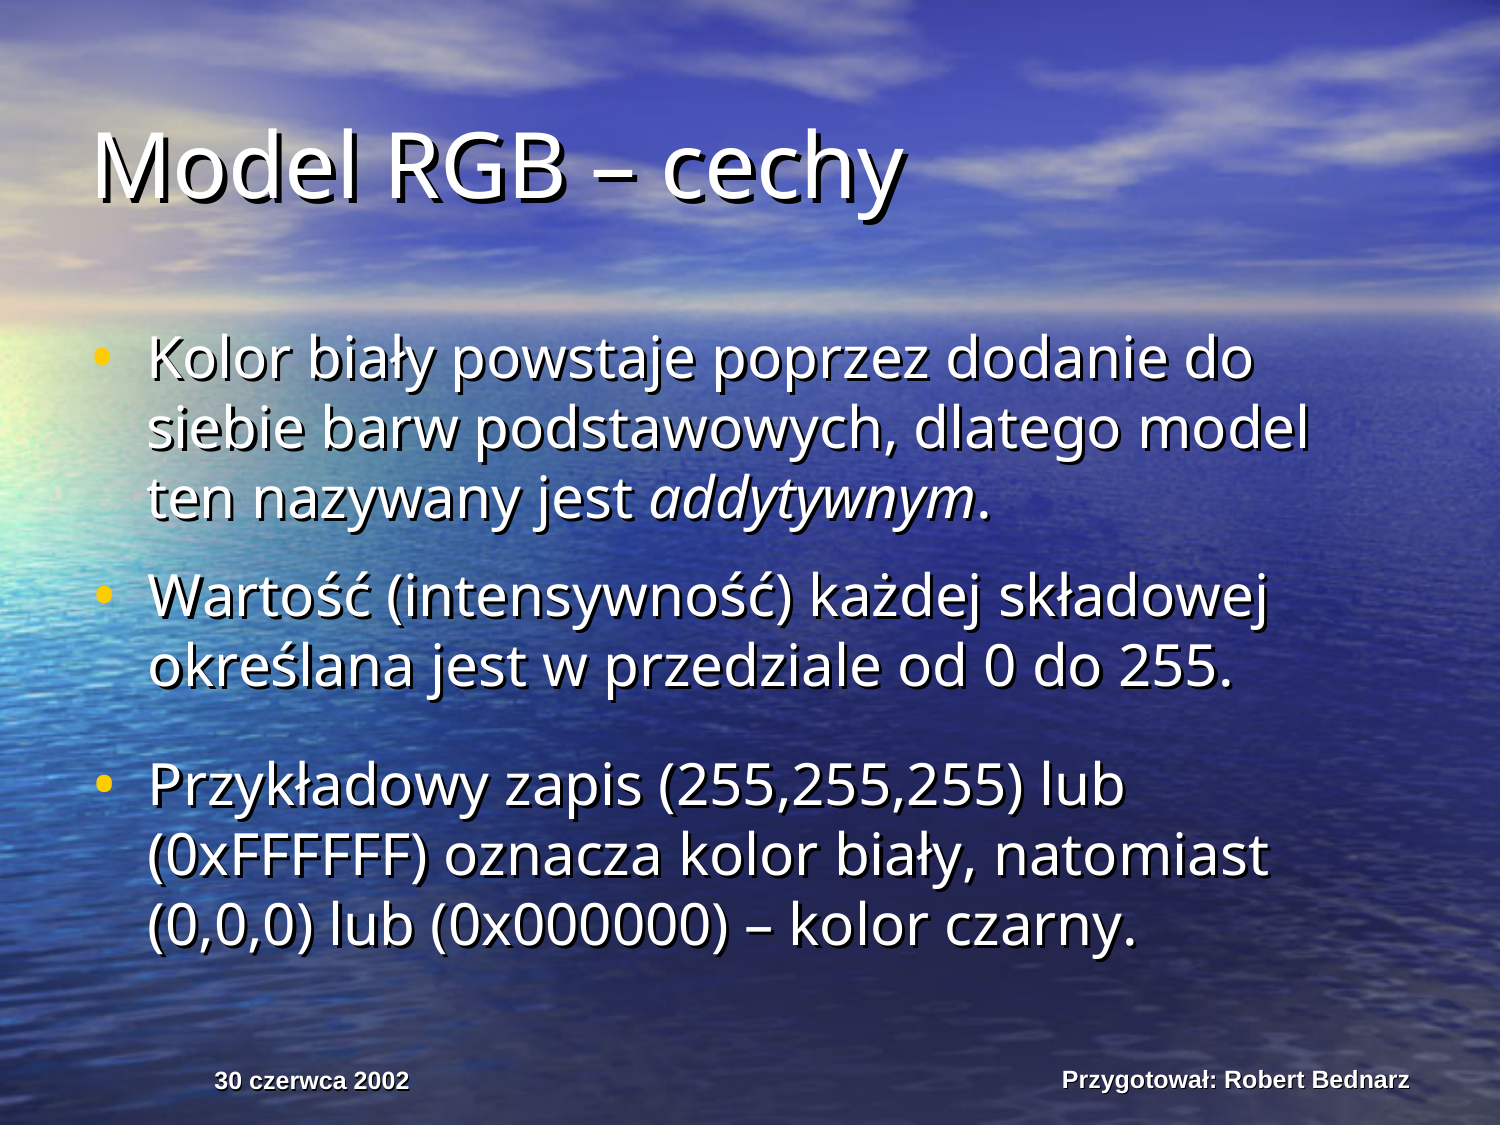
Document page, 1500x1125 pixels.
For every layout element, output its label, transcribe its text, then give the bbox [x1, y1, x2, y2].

text_box Przykładowy zapis (255,255,255) lub (0xFFFFFF) oznacza kolor biały, natomiast (0,0,0) lub (0x000000) – kolor czarny. [76, 739, 1428, 965]
list Kolor biały powstaje poprzez dodanie do siebie barw podstawowych, dlatego model ten nazywany jest addytywnym. [75, 312, 1426, 551]
text_box Wartość (intensywność) każdej składowej określana jest w przedziale od 0 do 255. [76, 550, 1428, 705]
picture [0, 0, 1500, 1125]
title Model RGB – cechy [75, 47, 1426, 276]
